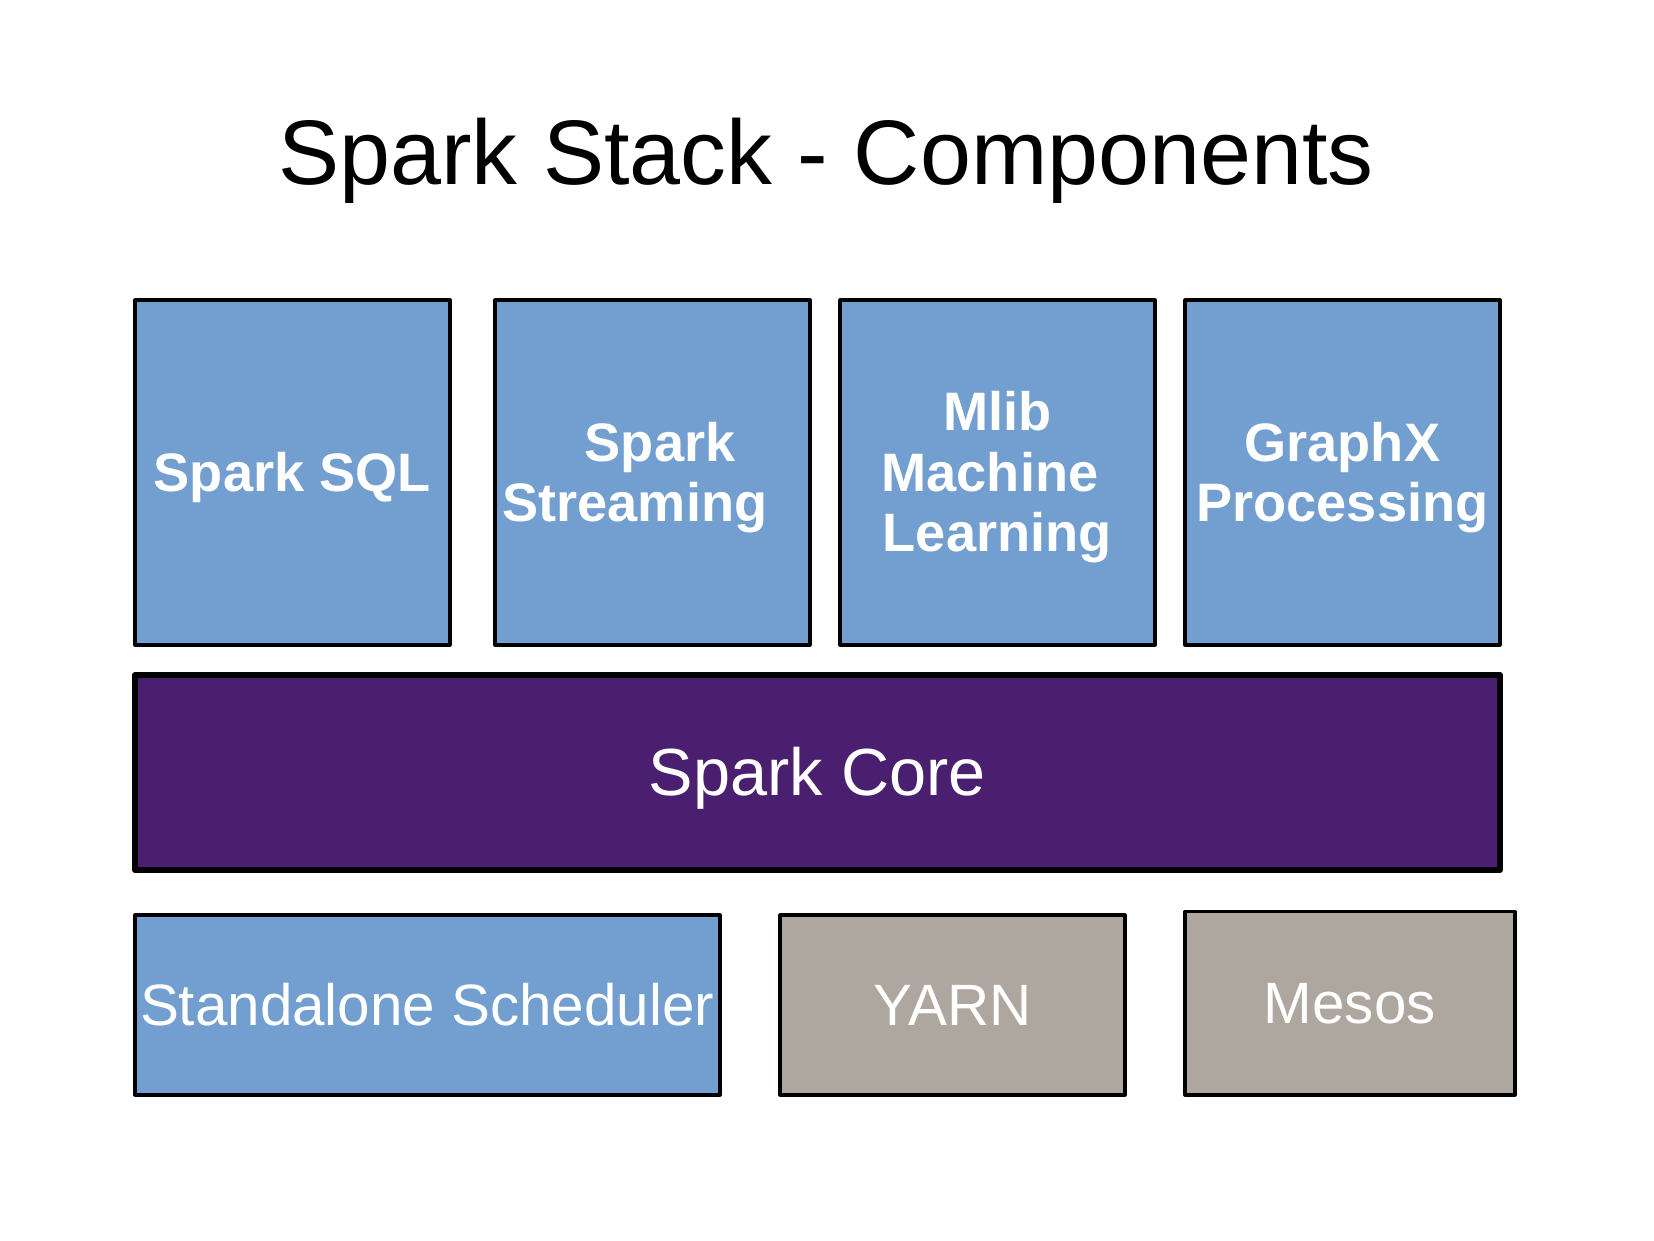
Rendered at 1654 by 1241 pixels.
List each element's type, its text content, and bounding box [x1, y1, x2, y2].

text_box Spark Streaming [495, 300, 811, 646]
text_box Mesos [1185, 911, 1516, 1096]
text_box GraphX Processing [1185, 300, 1501, 646]
text_box Spark SQL [135, 300, 451, 646]
title Spark Stack - Components [82, 49, 1571, 257]
text_box Standalone Scheduler [135, 915, 721, 1096]
text_box Spark Core [135, 675, 1501, 871]
text_box Mlib Machine Learning [840, 300, 1156, 646]
text_box YARN [780, 915, 1126, 1096]
